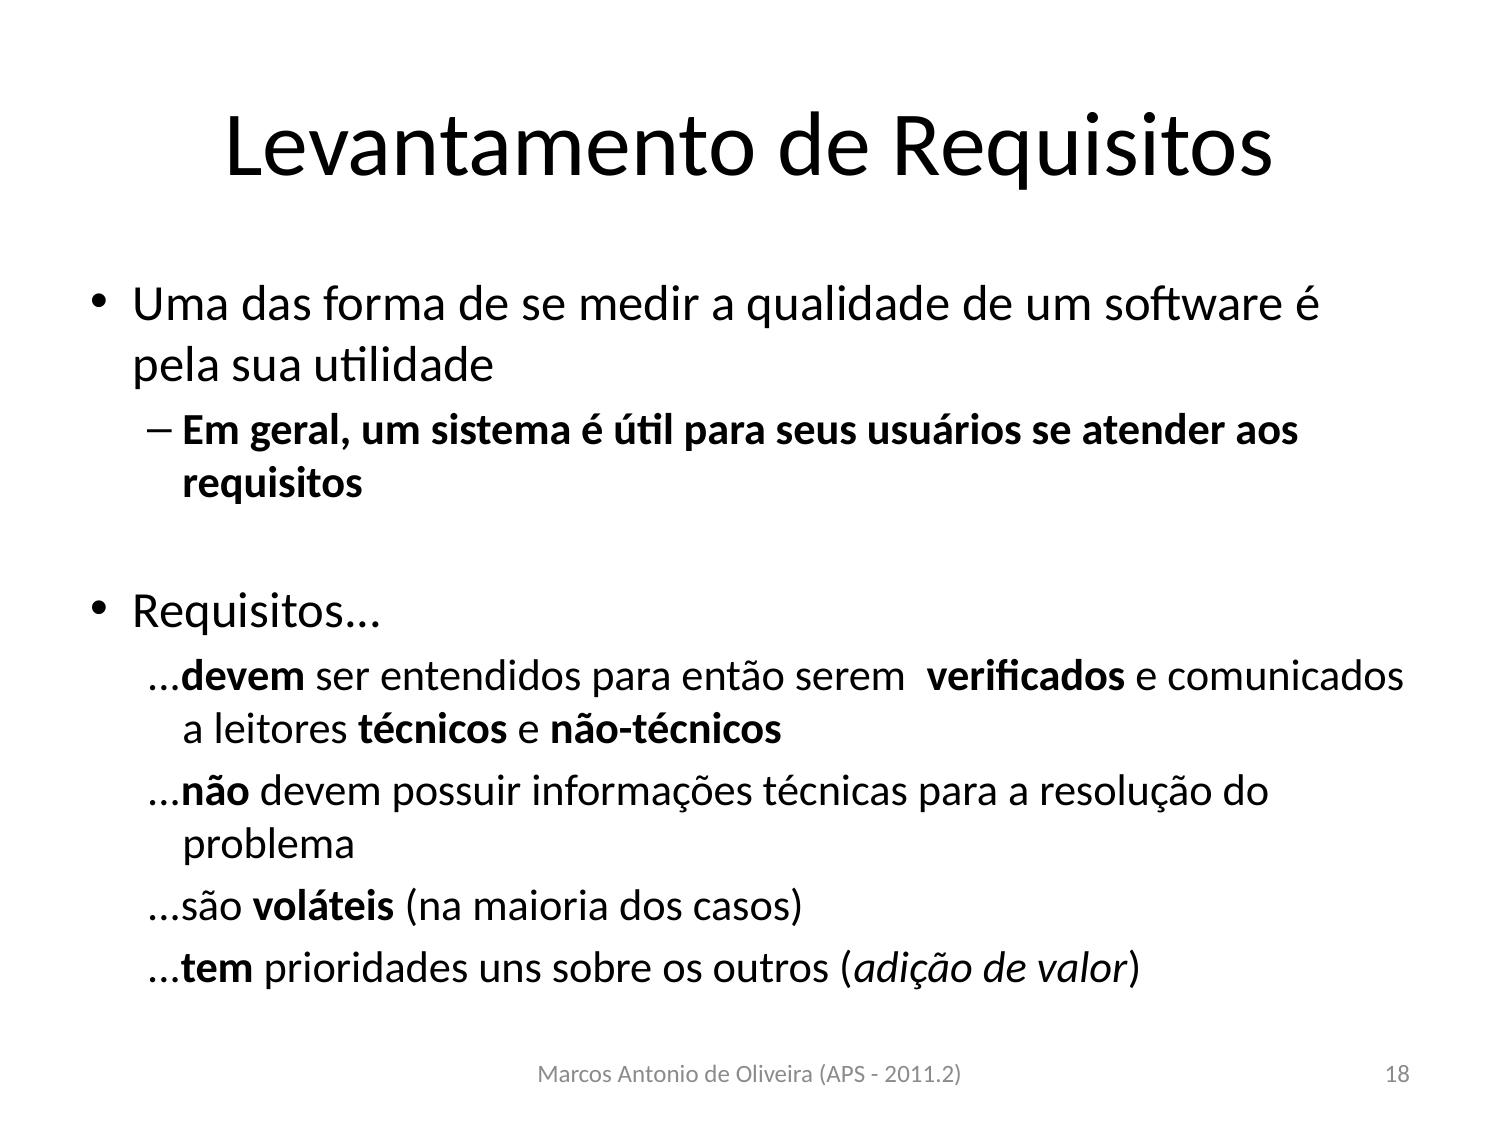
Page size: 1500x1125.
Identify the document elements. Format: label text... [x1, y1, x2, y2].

footer Marcos Antonio de Oliveira (APS - 2011.2) [512, 1042, 988, 1103]
slide_number <número> [1074, 1042, 1425, 1103]
title Levantamento de Requisitos [75, 45, 1425, 233]
list Uma das forma de se medir a qualidade de um software é pela sua utilidade Em geral, um sistema é útil para seus usuários se atender aos requisitos Requisitos... ...devem ser entendidos para então serem verificados e comunicados a leitores técnicos e não-técnicos ...não devem possuir informações técnicas para a resolução do problema ...são voláteis (na maioria dos casos) ...tem prioridades uns sobre os outros (adição de valor) [75, 262, 1425, 1005]
